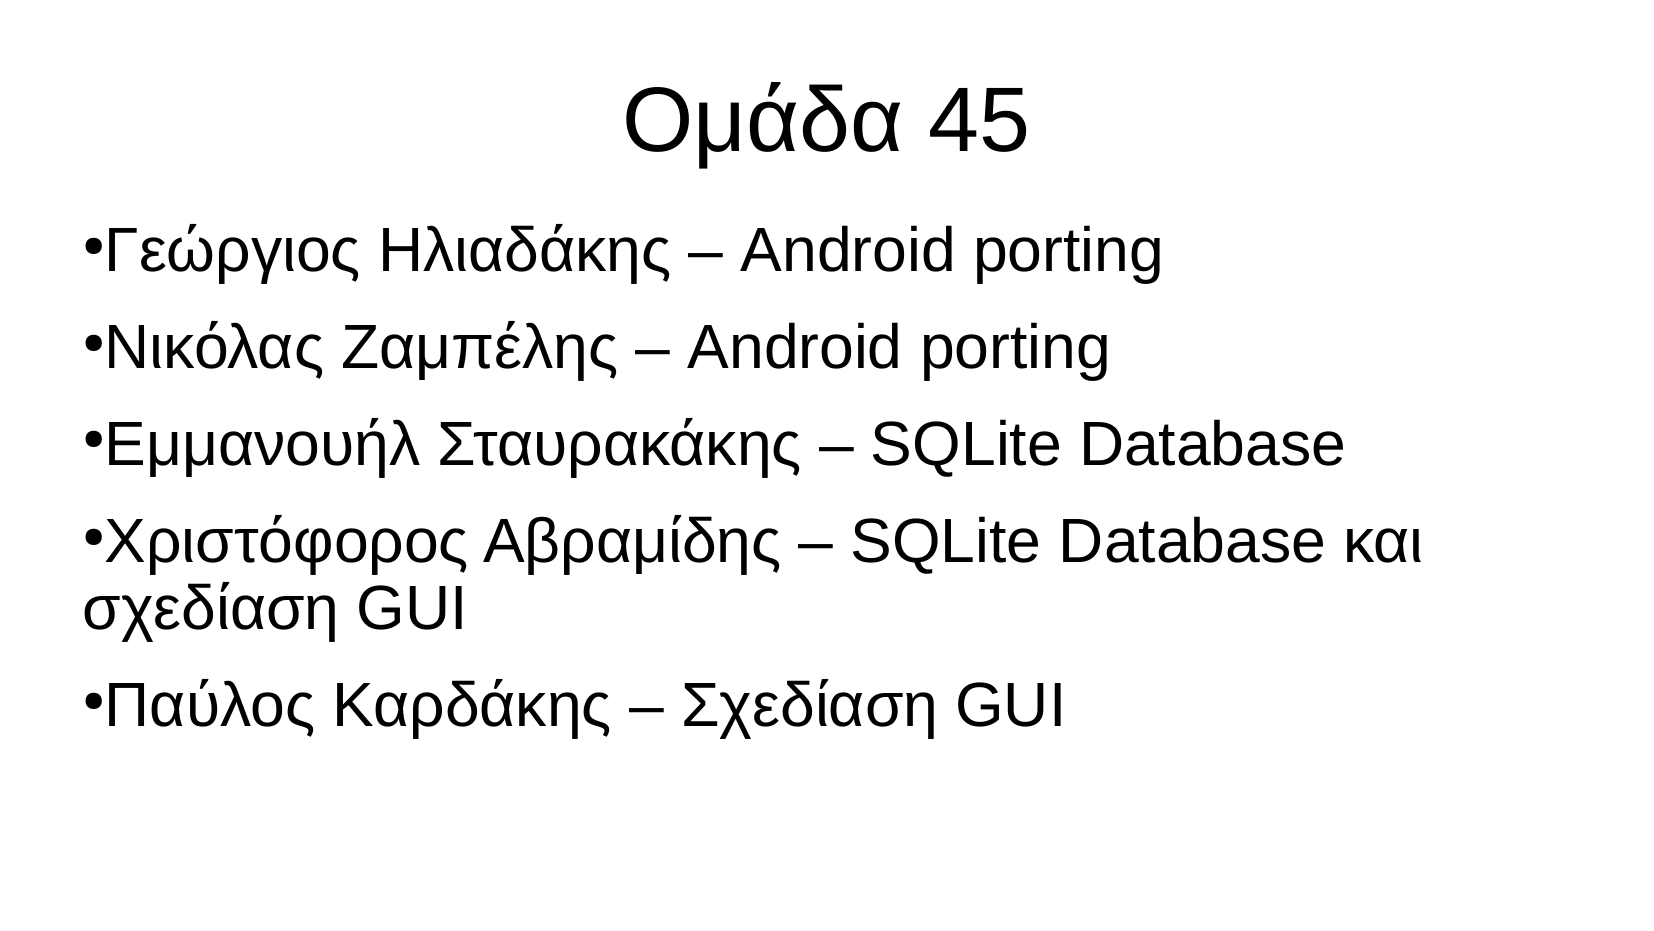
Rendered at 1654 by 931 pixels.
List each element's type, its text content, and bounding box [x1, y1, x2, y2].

title Ομάδα 45 [82, 37, 1571, 193]
list Γεώργιος Ηλιαδάκης – Android porting Νικόλας Ζαμπέλης – Android porting Εμμανουήλ Σταυρακάκης – SQLite Database Χριστόφορος Αβραμίδης – SQLite Database και σχεδίαση GUI Παύλος Καρδάκης – Σχεδίαση GUI [82, 217, 1571, 758]
